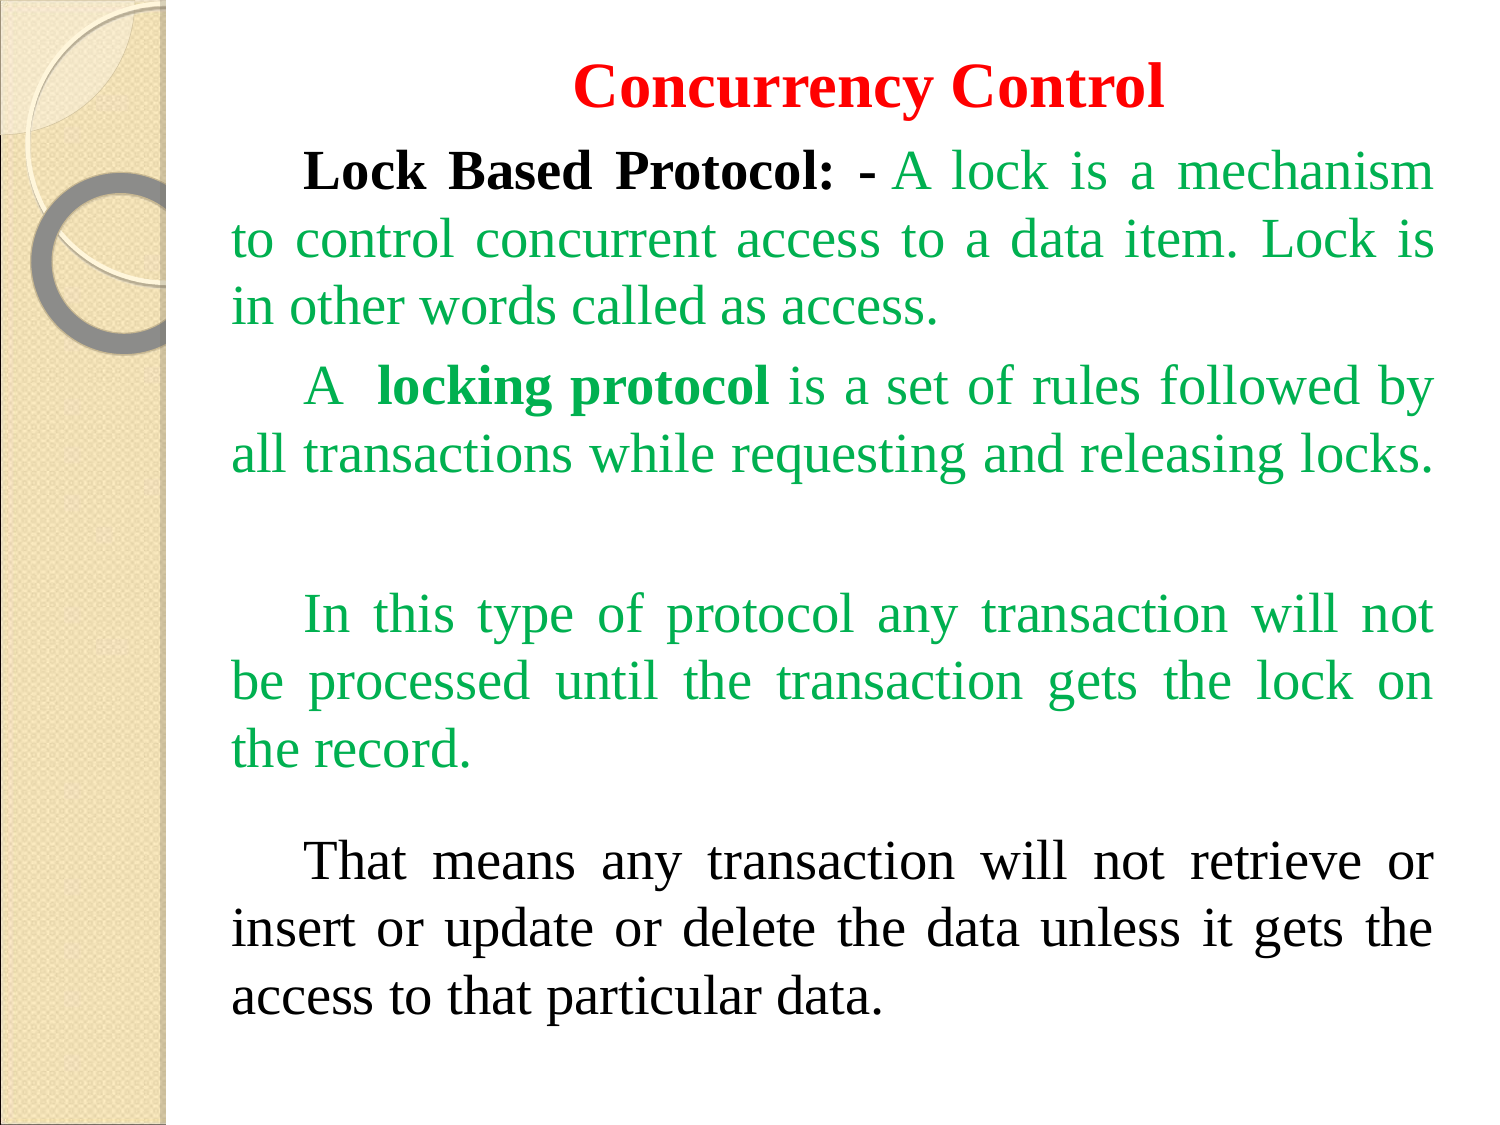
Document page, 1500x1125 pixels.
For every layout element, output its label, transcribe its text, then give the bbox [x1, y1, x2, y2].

list Concurrency Control Lock Based Protocol: - A lock is a mechanism to control concurrent access to a data item. Lock is in other words called as access. A locking protocol is a set of rules followed by all transactions while requesting and releasing locks. In this type of protocol any transaction will not be processed until the transaction gets the lock on the record. That means any transaction will not retrieve or insert or update or delete the data unless it gets the access to that particular data. [99, 35, 1450, 1081]
